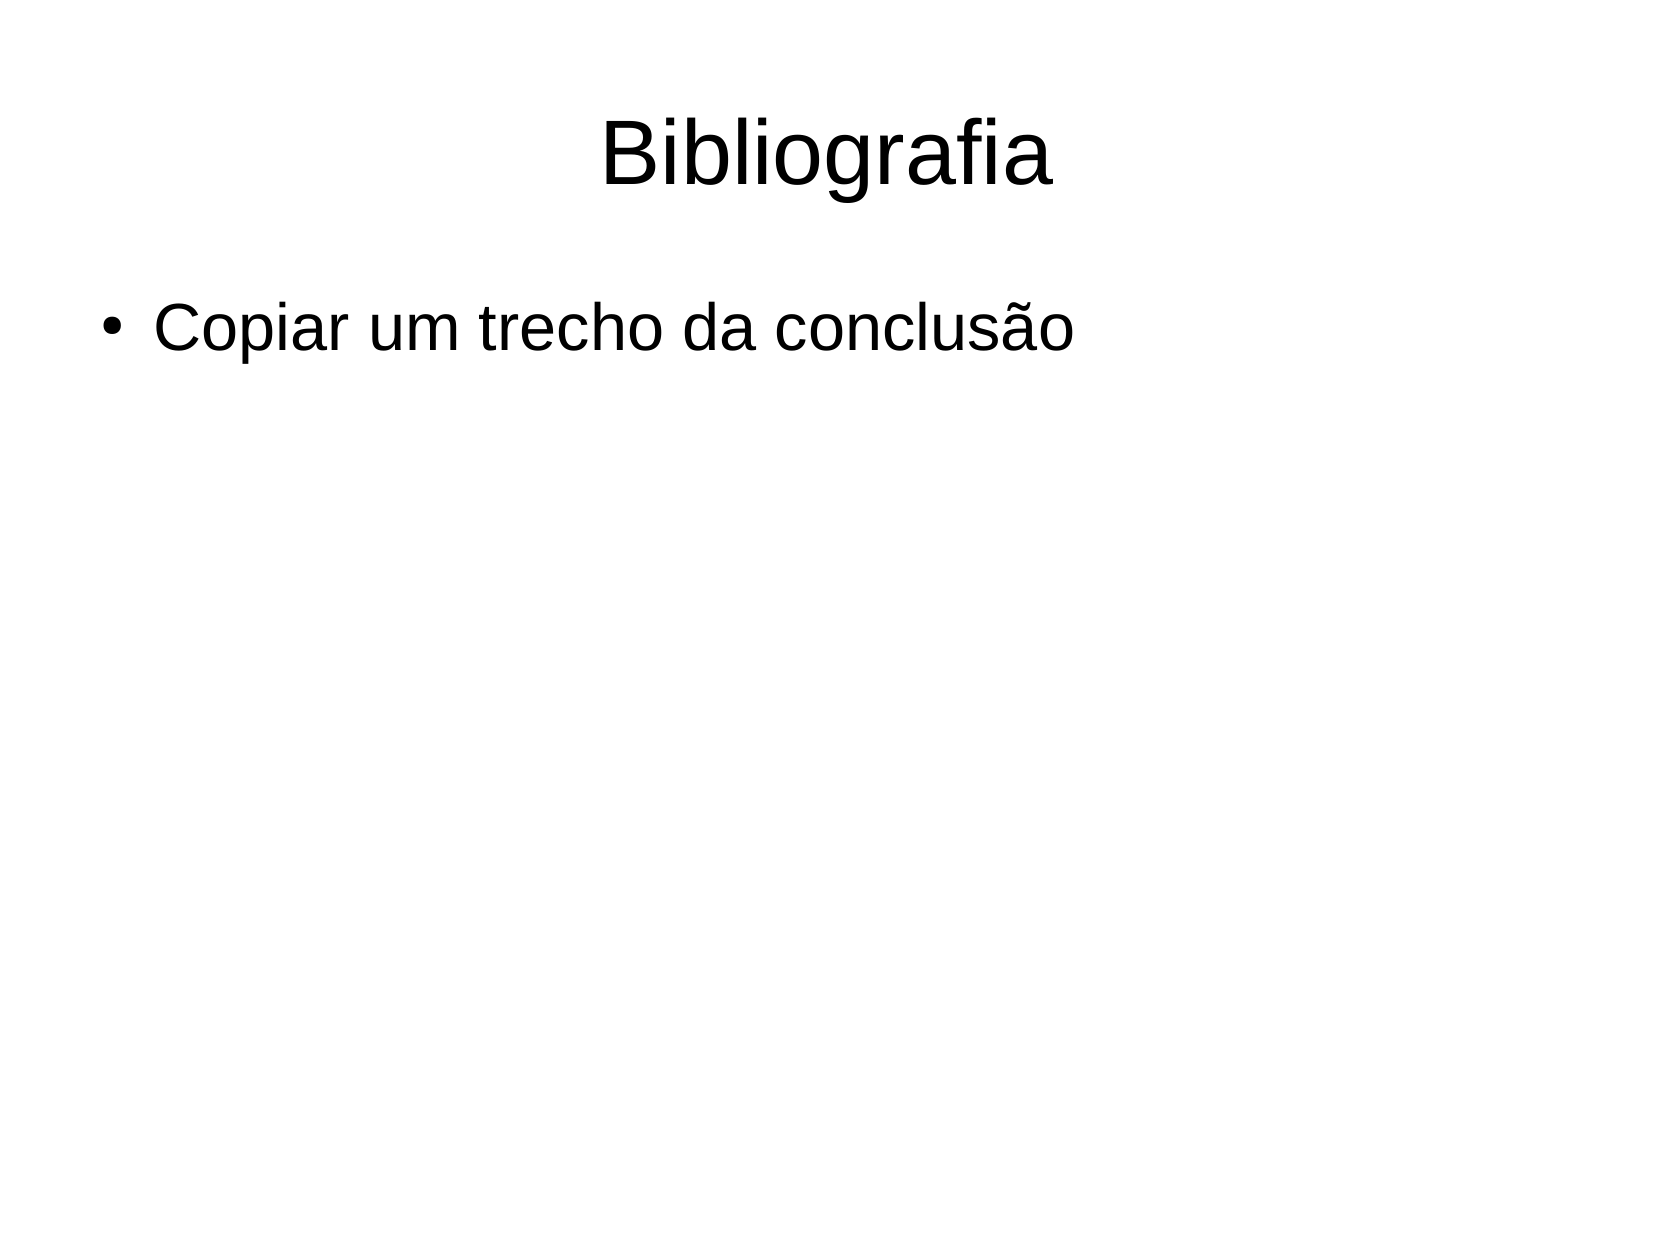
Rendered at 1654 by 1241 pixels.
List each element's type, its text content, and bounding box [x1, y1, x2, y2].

title Bibliografia [82, 49, 1571, 257]
list Copiar um trecho da conclusão [82, 290, 1571, 1109]
